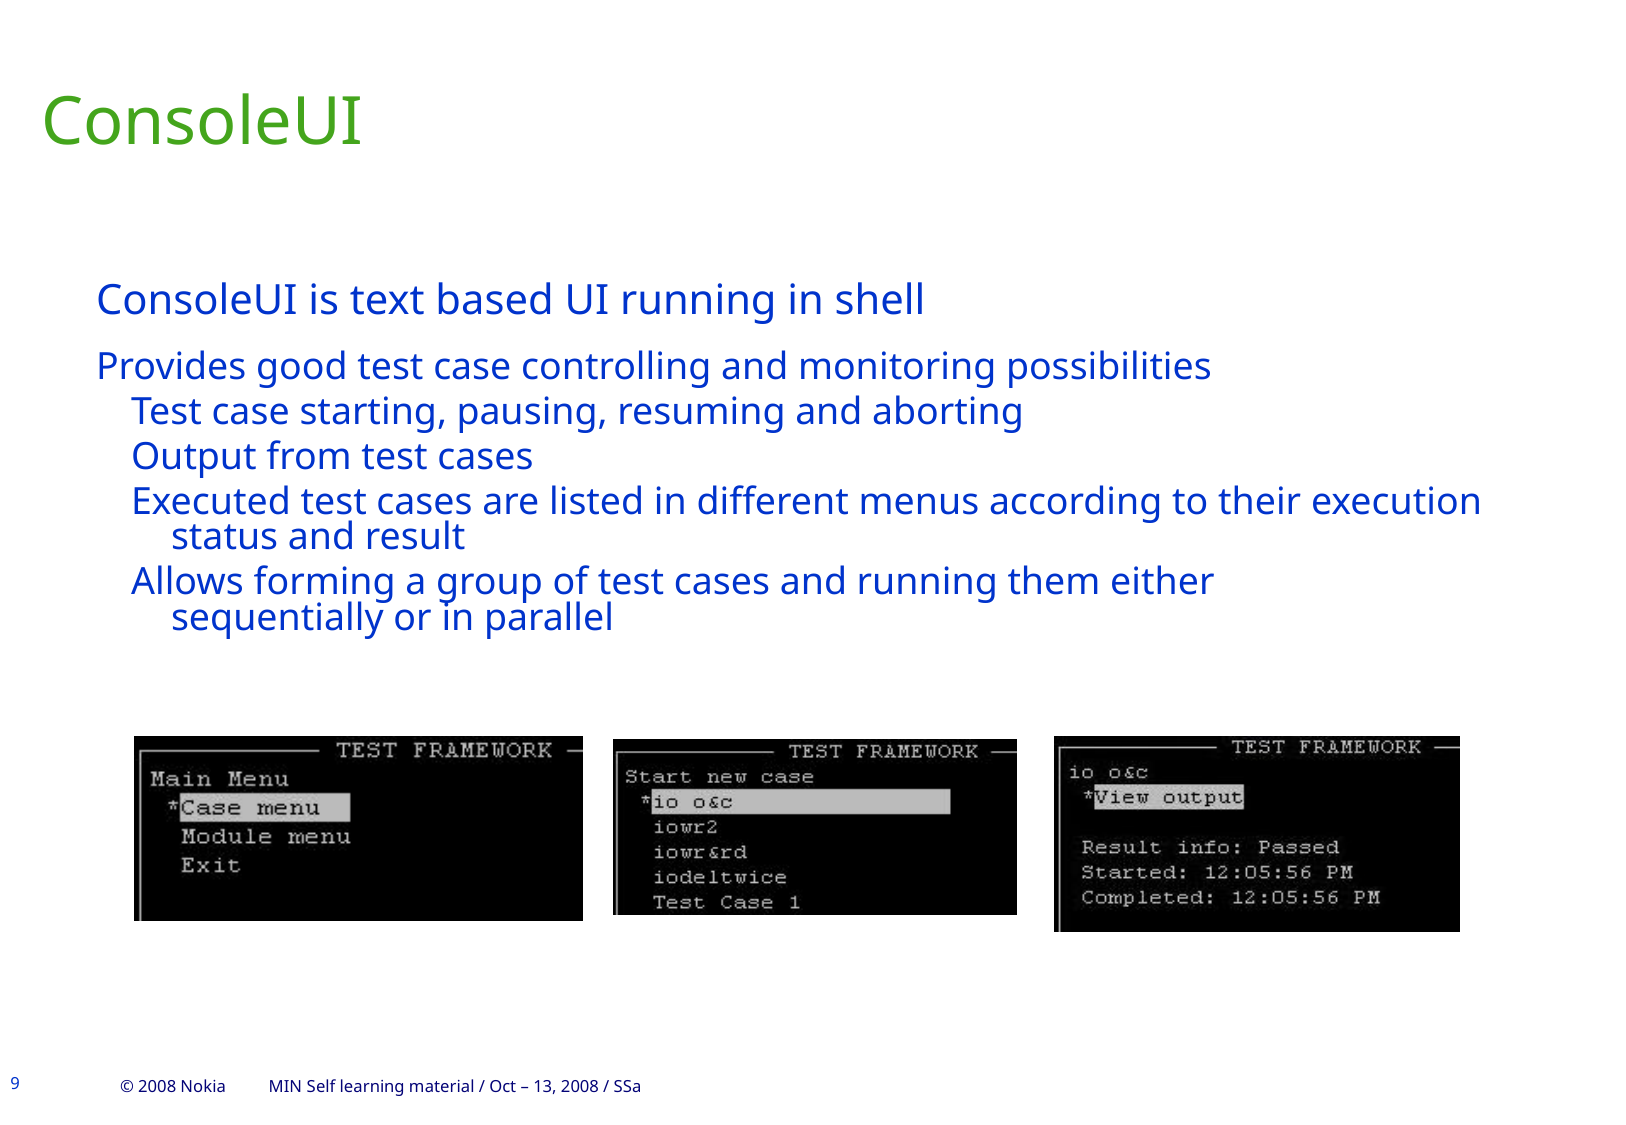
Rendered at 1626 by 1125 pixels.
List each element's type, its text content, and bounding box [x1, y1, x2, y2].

picture [613, 739, 1017, 915]
list ConsoleUI is text based UI running in shell Provides good test case controlling and monitoring possibilities Test case starting, pausing, resuming and aborting Output from test cases Executed test cases are listed in different menus according to their execution status and result Allows forming a group of test cases and running them either sequentially or in parallel [81, 262, 1544, 1006]
title ConsoleUI [41, 70, 1504, 174]
picture [134, 736, 583, 921]
picture [1054, 736, 1460, 932]
